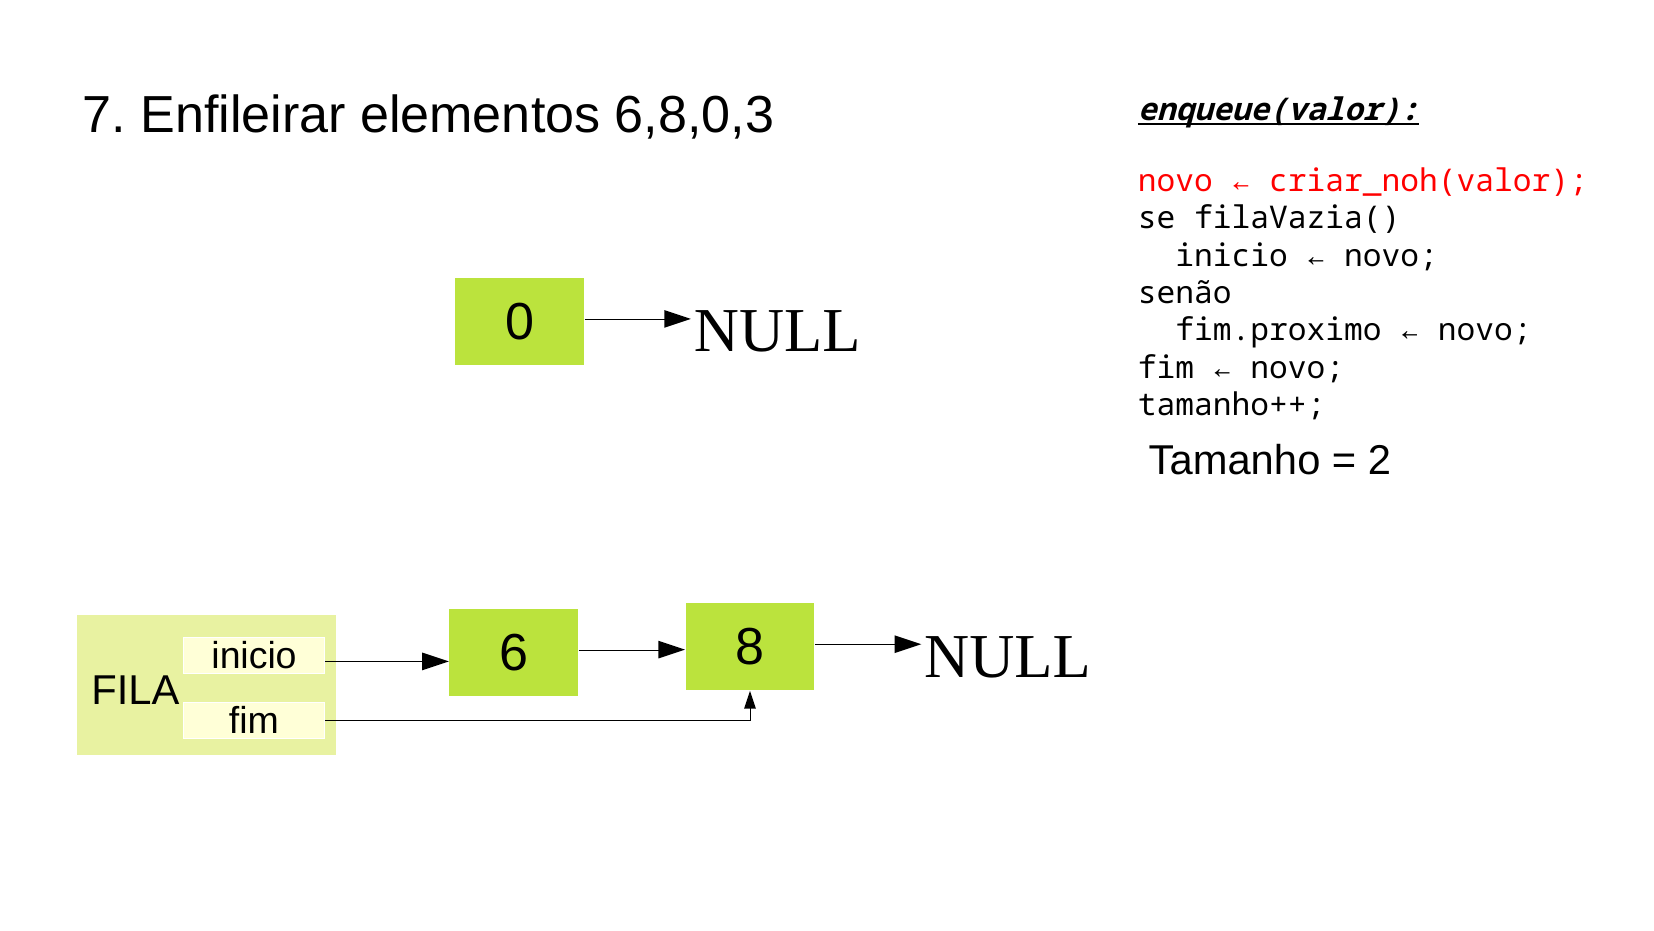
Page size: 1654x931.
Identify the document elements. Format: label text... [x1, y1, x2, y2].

text_box FILA [76, 659, 195, 721]
title 7. Enfileirar elementos 6,8,0,3 [82, 37, 1571, 193]
text_box [76, 614, 337, 661]
text_box Tamanho = 2 [1133, 430, 1418, 491]
text_box 8 [685, 602, 815, 691]
text_box [76, 721, 337, 756]
text_box NULL [679, 288, 880, 367]
text_box 6 [448, 608, 579, 697]
text_box enqueue(valor): novo ← criar_noh(valor); se filaVazia() inicio ← novo; senão fim.proximo ← novo; fim ← novo; tamanho++; [1123, 81, 1613, 430]
text_box inicio [183, 637, 325, 674]
text_box [195, 662, 337, 720]
text_box NULL [909, 614, 1111, 692]
text_box fim [183, 702, 325, 739]
text_box 0 [454, 277, 585, 366]
